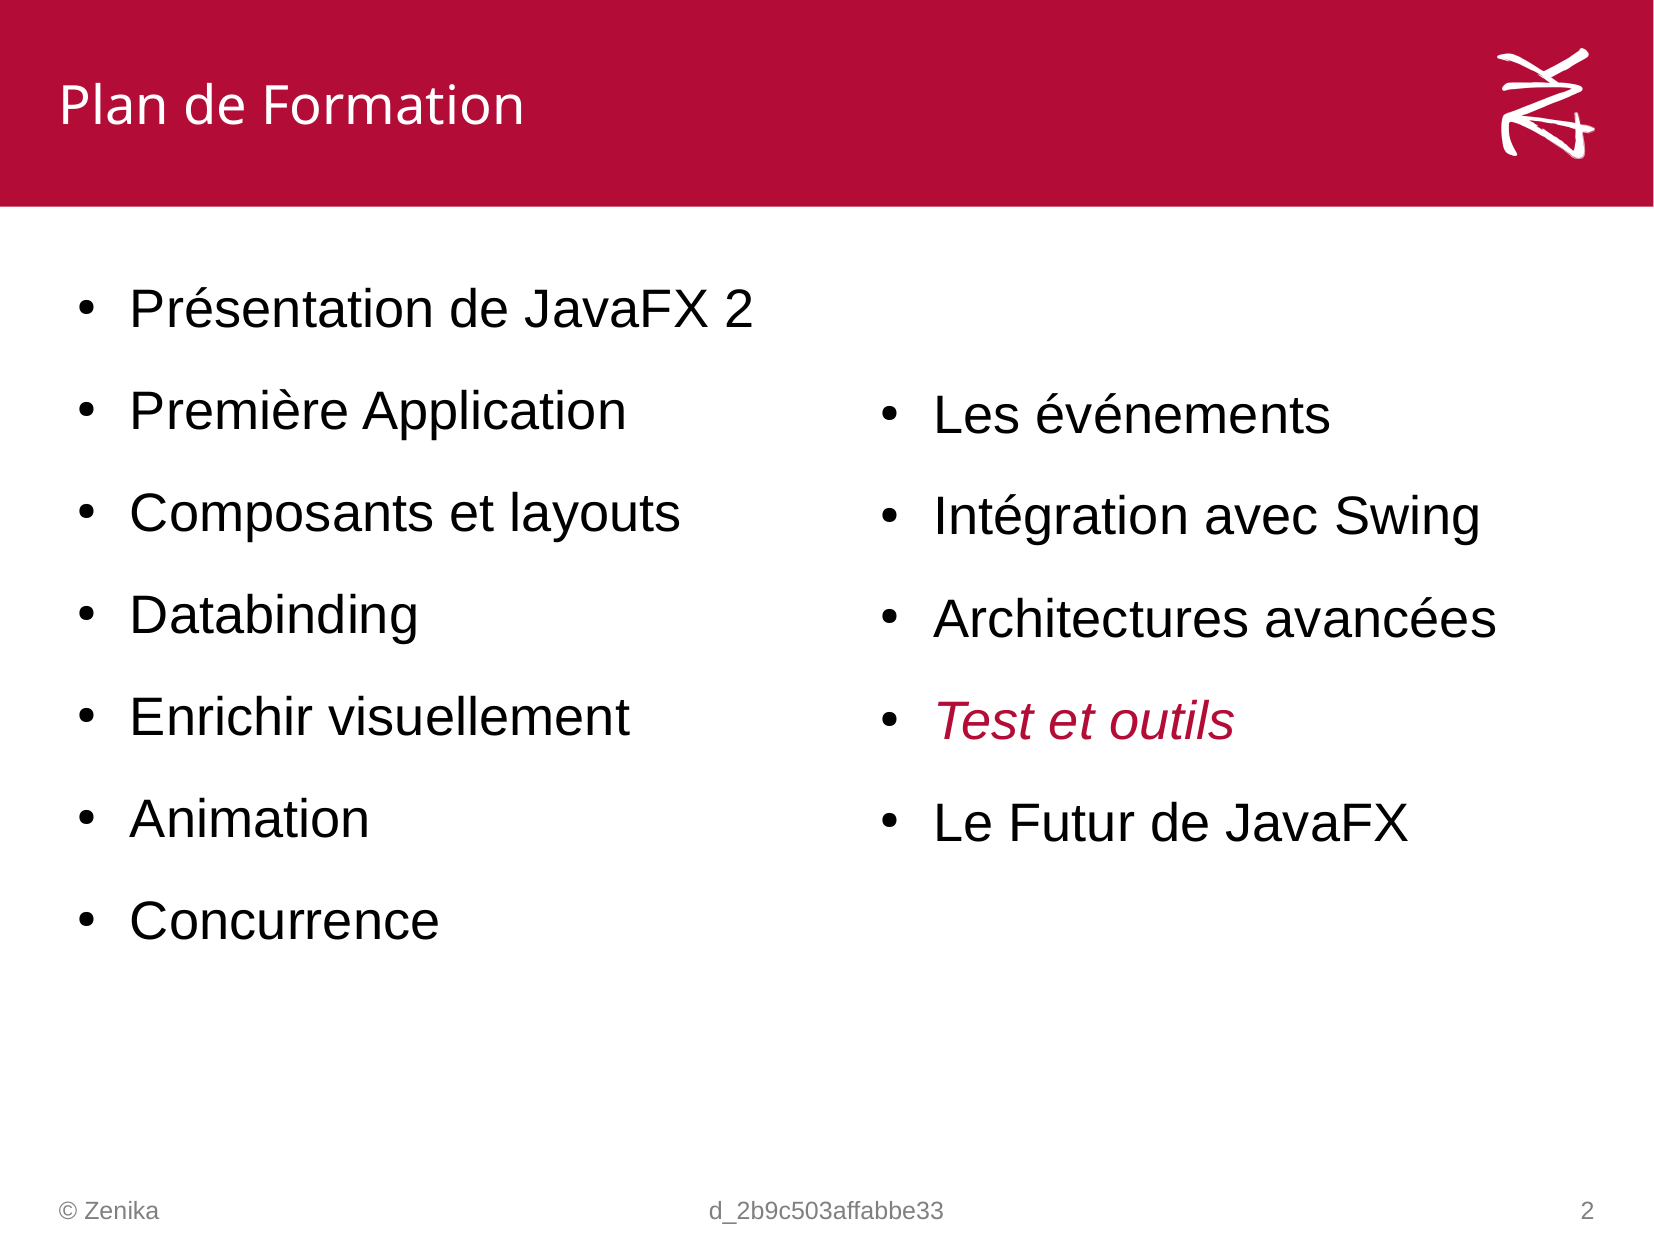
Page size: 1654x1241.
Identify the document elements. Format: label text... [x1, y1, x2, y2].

list Présentation de JavaFX 2 Première Application Composants et layouts Databinding Enrichir visuellement Animation Concurrence [59, 248, 826, 981]
title Plan de Formation [59, 29, 1595, 178]
list Les événements Intégration avec Swing Architectures avancées Test et outils Le Futur de JavaFX [862, 353, 1629, 1072]
